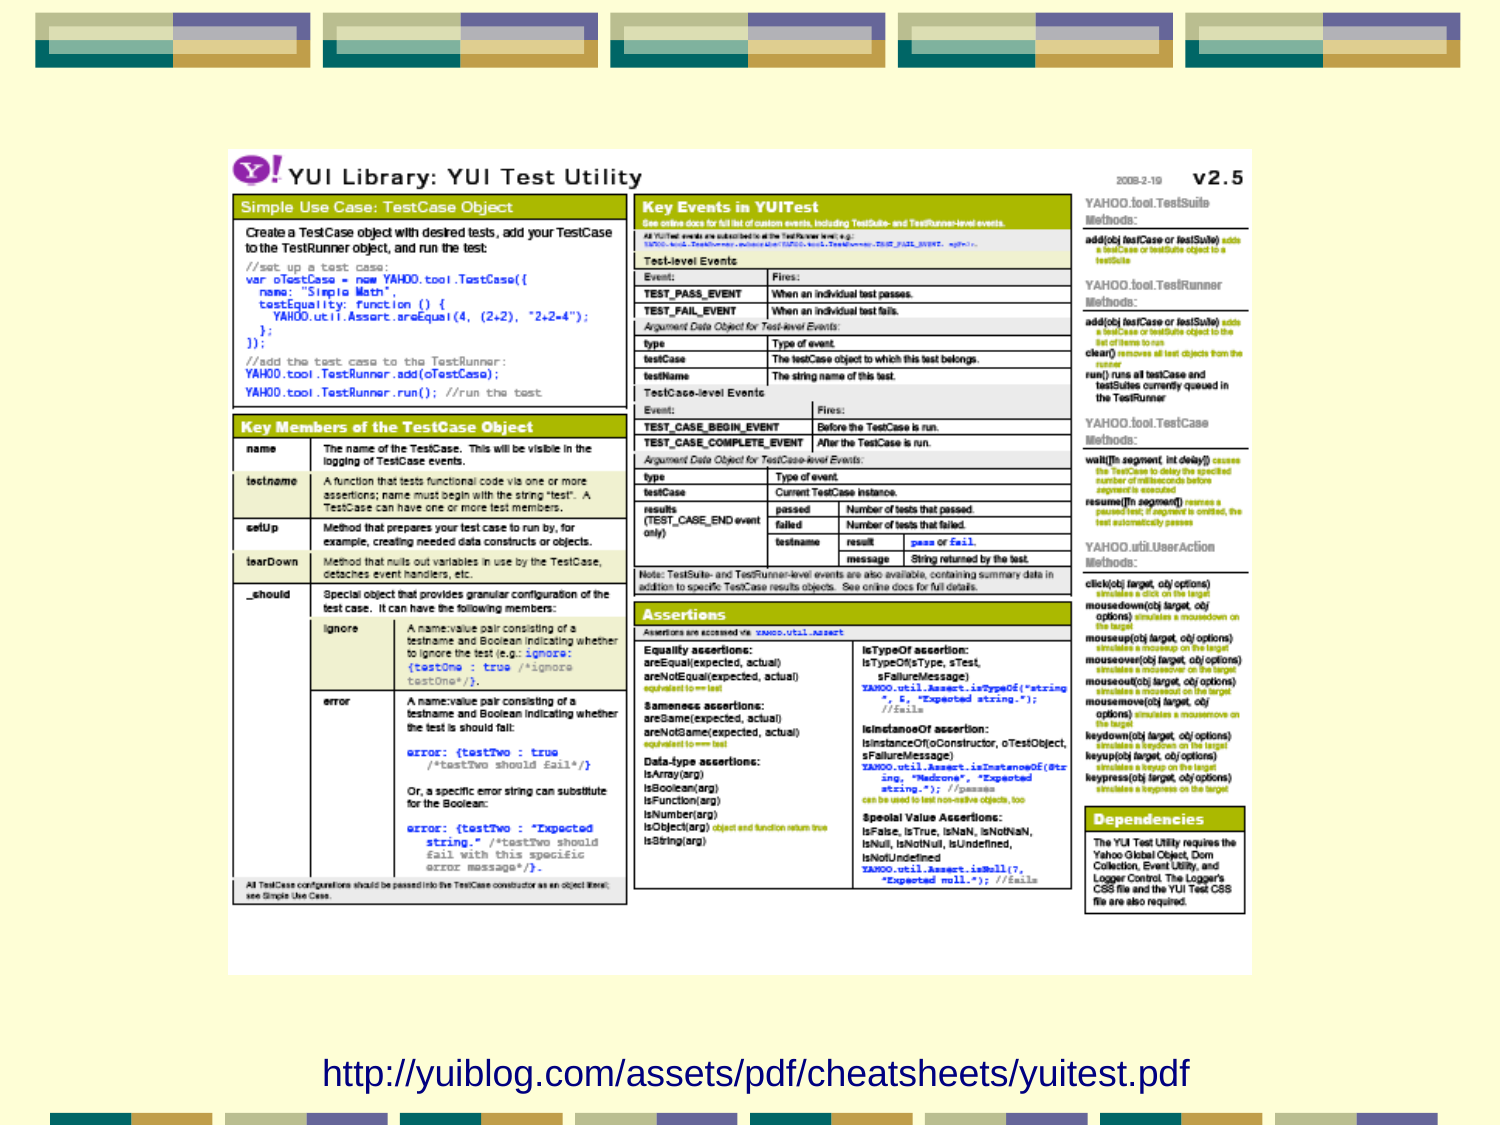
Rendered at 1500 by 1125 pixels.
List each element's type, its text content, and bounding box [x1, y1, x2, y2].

text_box http://yuiblog.com/assets/pdf/cheatsheets/yuitest.pdf [176, 1049, 1337, 1106]
picture [228, 149, 1252, 976]
